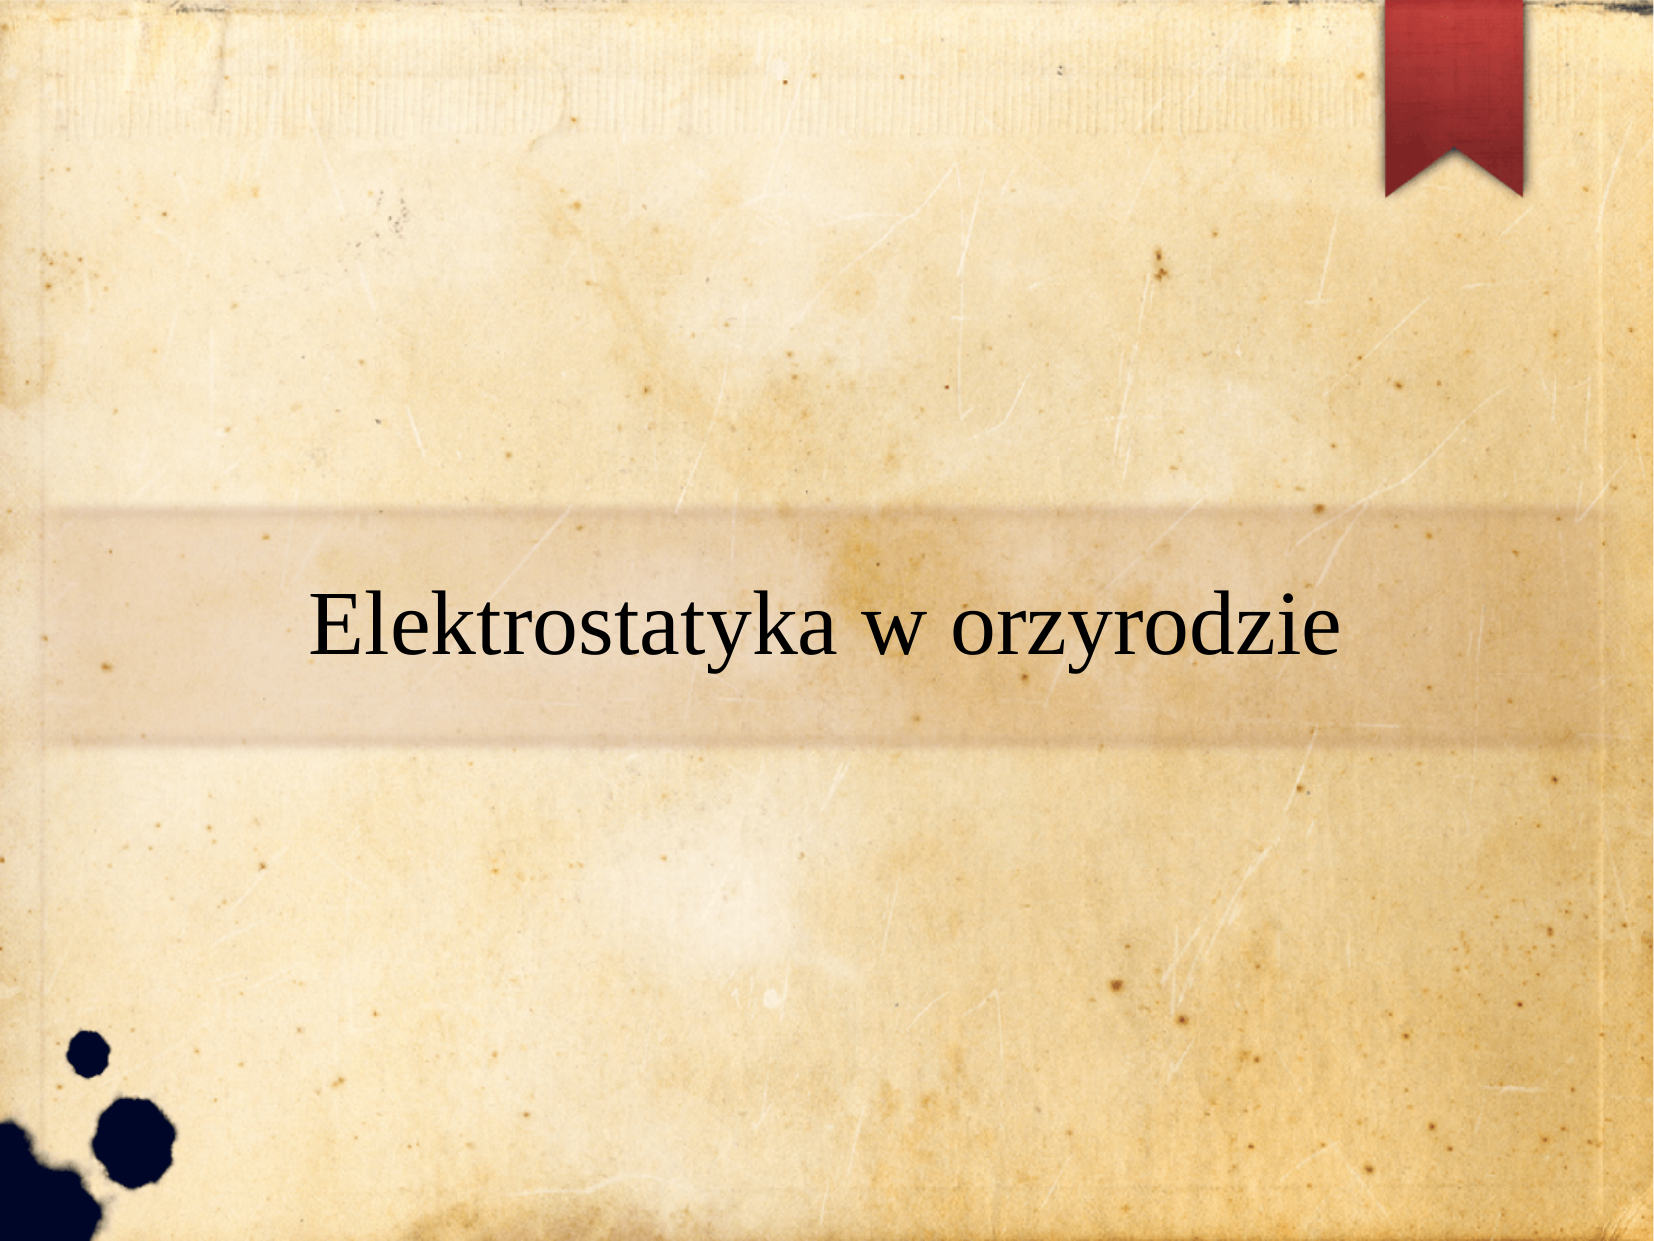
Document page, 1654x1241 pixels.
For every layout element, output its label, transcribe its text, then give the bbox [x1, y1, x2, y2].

picture [0, 0, 1654, 1241]
title Elektrostatyka w orzyrodzie [82, 519, 1571, 727]
